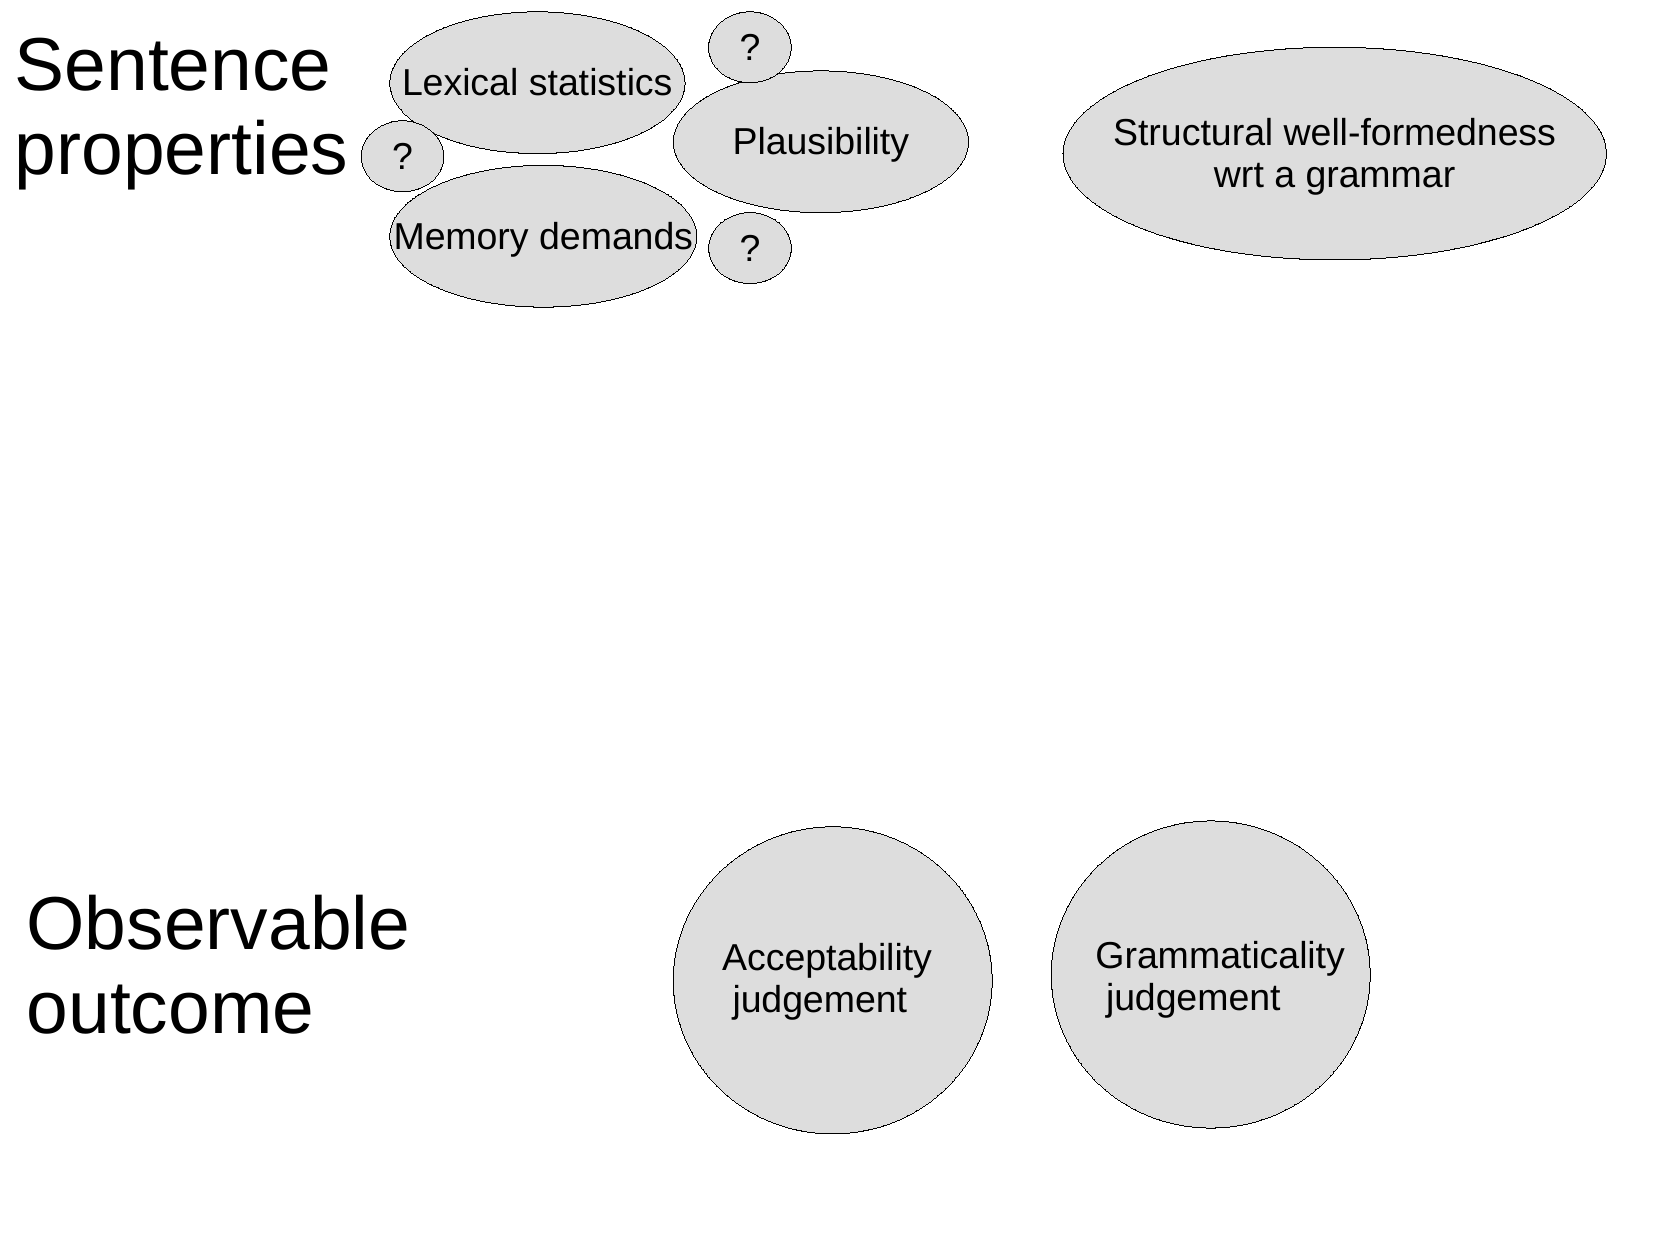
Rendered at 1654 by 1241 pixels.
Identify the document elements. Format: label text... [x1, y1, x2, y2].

text_box Structural well-formedness wrt a grammar [1062, 47, 1607, 260]
text_box ? [361, 120, 444, 192]
text_box Grammaticality judgement [1080, 927, 1372, 1034]
text_box Acceptability judgement [707, 928, 957, 1028]
text_box Observable outcome [11, 874, 461, 1119]
text_box ? [708, 11, 792, 83]
text_box [1051, 820, 1363, 1129]
text_box Sentence properties [0, 15, 390, 213]
text_box Lexical statistics [389, 11, 686, 154]
text_box Plausibility [673, 70, 969, 213]
text_box Memory demands [389, 165, 697, 308]
text_box ? [708, 212, 792, 284]
text_box [673, 826, 993, 1134]
